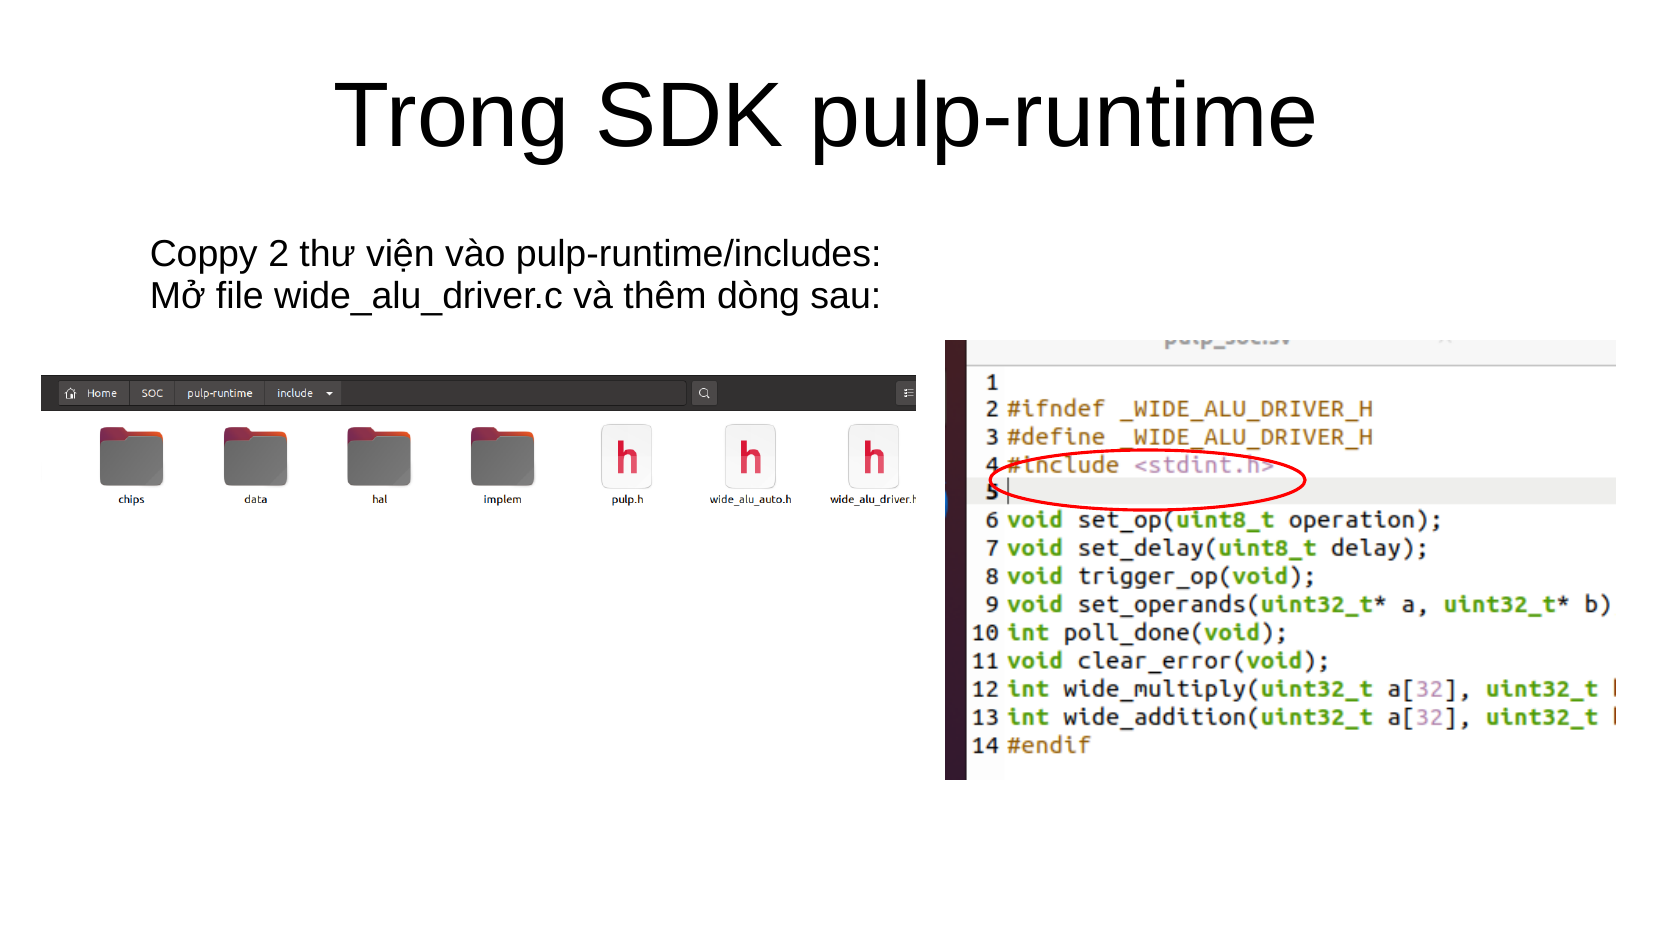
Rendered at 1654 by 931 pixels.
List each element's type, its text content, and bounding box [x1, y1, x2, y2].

picture [41, 375, 916, 751]
picture [945, 340, 1616, 781]
title Trong SDK pulp-runtime [82, 37, 1571, 193]
text_box Coppy 2 thư viện vào pulp-runtime/includes: Mở file wide_alu_driver.c và thêm dòng sau: [135, 225, 918, 366]
